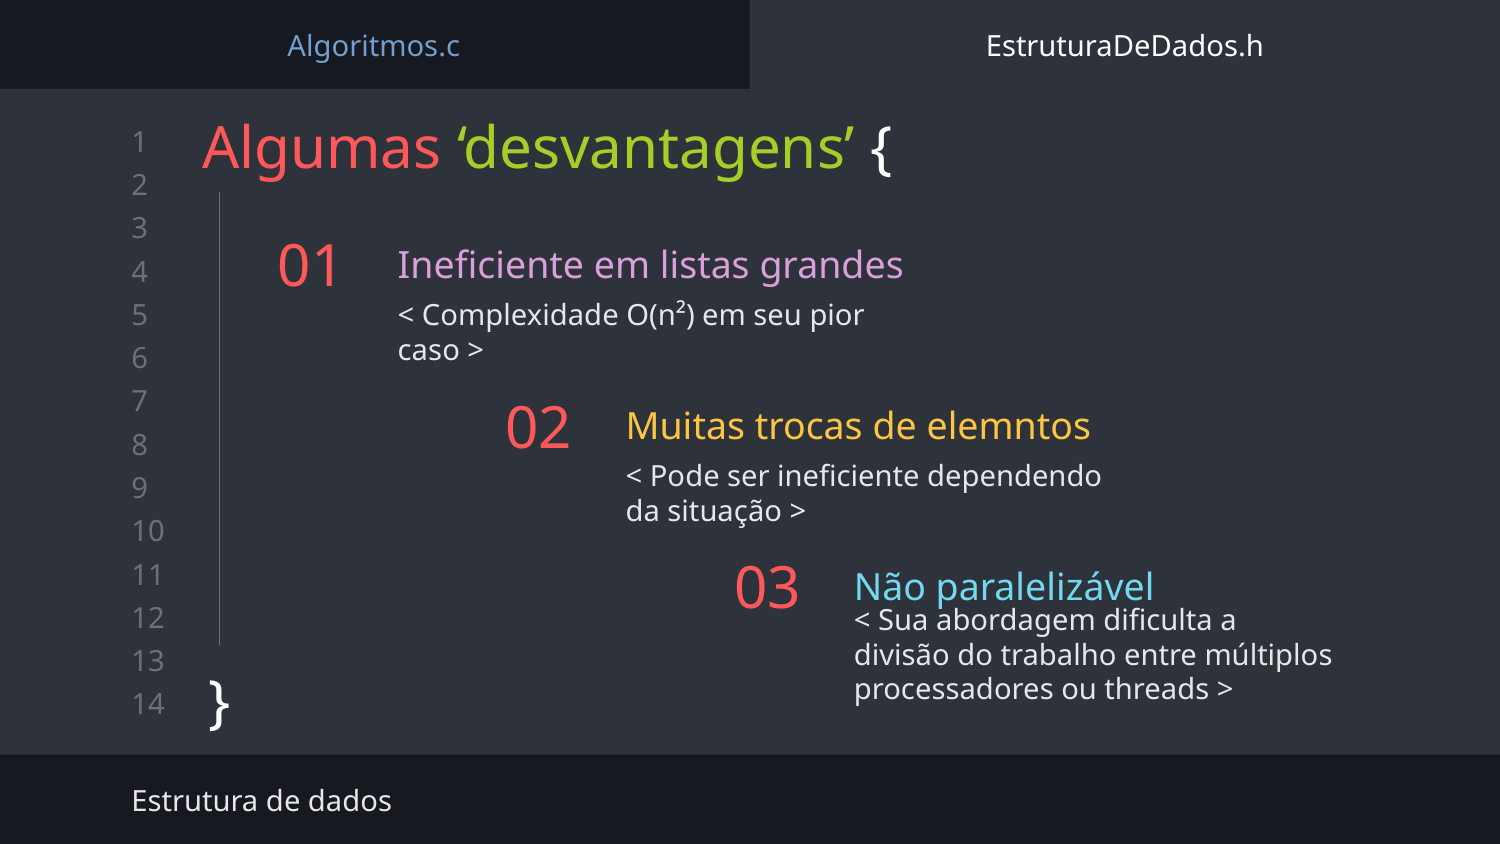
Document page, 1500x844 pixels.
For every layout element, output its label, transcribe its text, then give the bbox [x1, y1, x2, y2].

subtitle < Sua abordagem dificulta a divisão do trabalho entre múltiplos processadores ou threads > [839, 614, 1353, 694]
title 01 [239, 235, 382, 292]
subtitle < Complexidade O(n²) em seu pior caso > [382, 292, 896, 372]
subtitle EstruturaDeDados.h [750, 15, 1500, 74]
subtitle < Pode ser ineficiente dependendo da situação > [610, 453, 1124, 533]
title 03 [696, 557, 839, 614]
title Algumas ‘desvantagens’ { [187, 95, 1384, 185]
subtitle Estrutura de dados [116, 770, 915, 829]
subtitle Algoritmos.c [0, 15, 749, 74]
text_box } [177, 648, 261, 749]
title 02 [467, 396, 610, 453]
subtitle Muitas trocas de elemntos [610, 396, 1124, 453]
subtitle Não paralelizável [839, 557, 1353, 614]
subtitle Ineficiente em listas grandes [382, 235, 938, 292]
